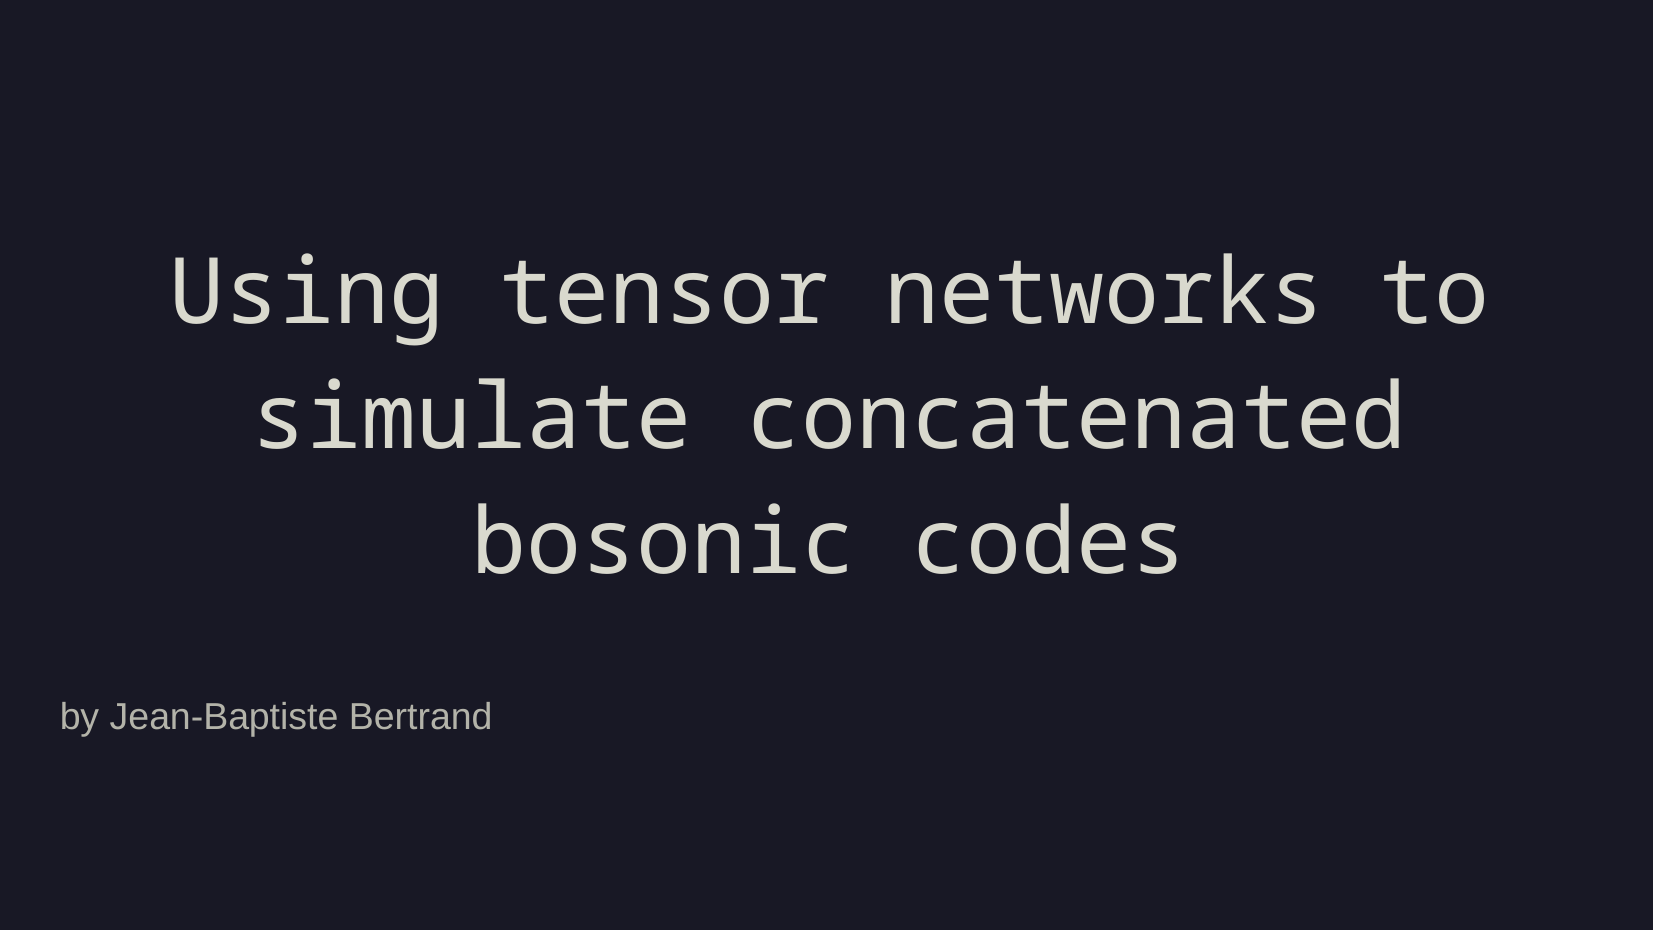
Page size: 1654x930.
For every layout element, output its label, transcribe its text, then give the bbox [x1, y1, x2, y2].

title Using tensor networks to simulate concatenated bosonic codes [85, 244, 1573, 583]
text_box by Jean-Baptiste Bertrand [45, 687, 522, 745]
